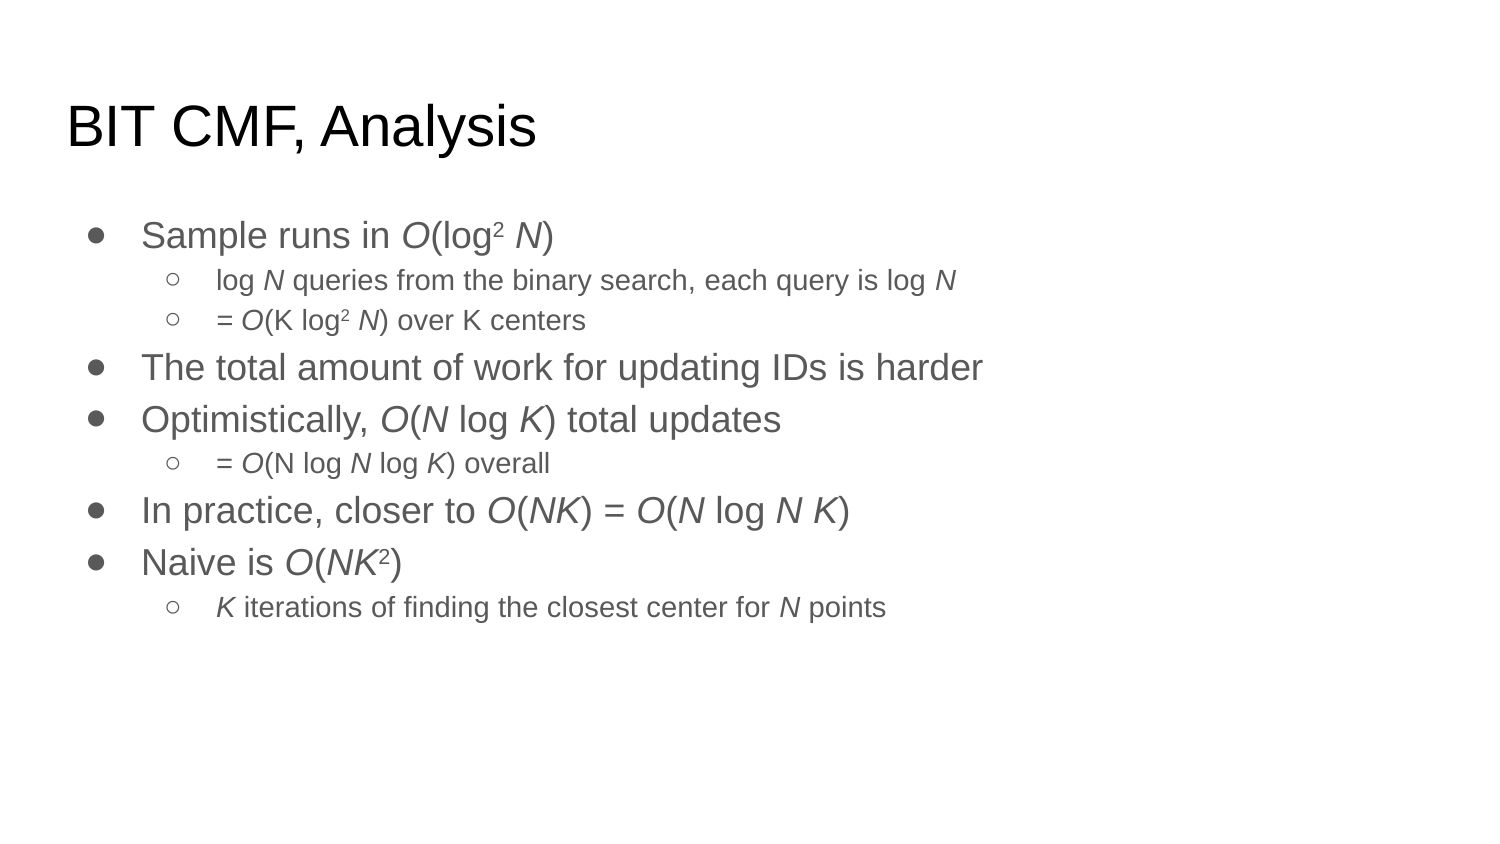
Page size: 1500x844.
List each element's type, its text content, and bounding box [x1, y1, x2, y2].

list Sample runs in O(log2 N) log N queries from the binary search, each query is log N = O(K log2 N) over K centers The total amount of work for updating IDs is harder Optimistically, O(N log K) total updates = O(N log N log K) overall In practice, closer to O(NK) = O(N log N K) Naive is O(NK2) K iterations of finding the closest center for N points [51, 189, 1449, 750]
title BIT CMF, Analysis [51, 72, 1449, 167]
